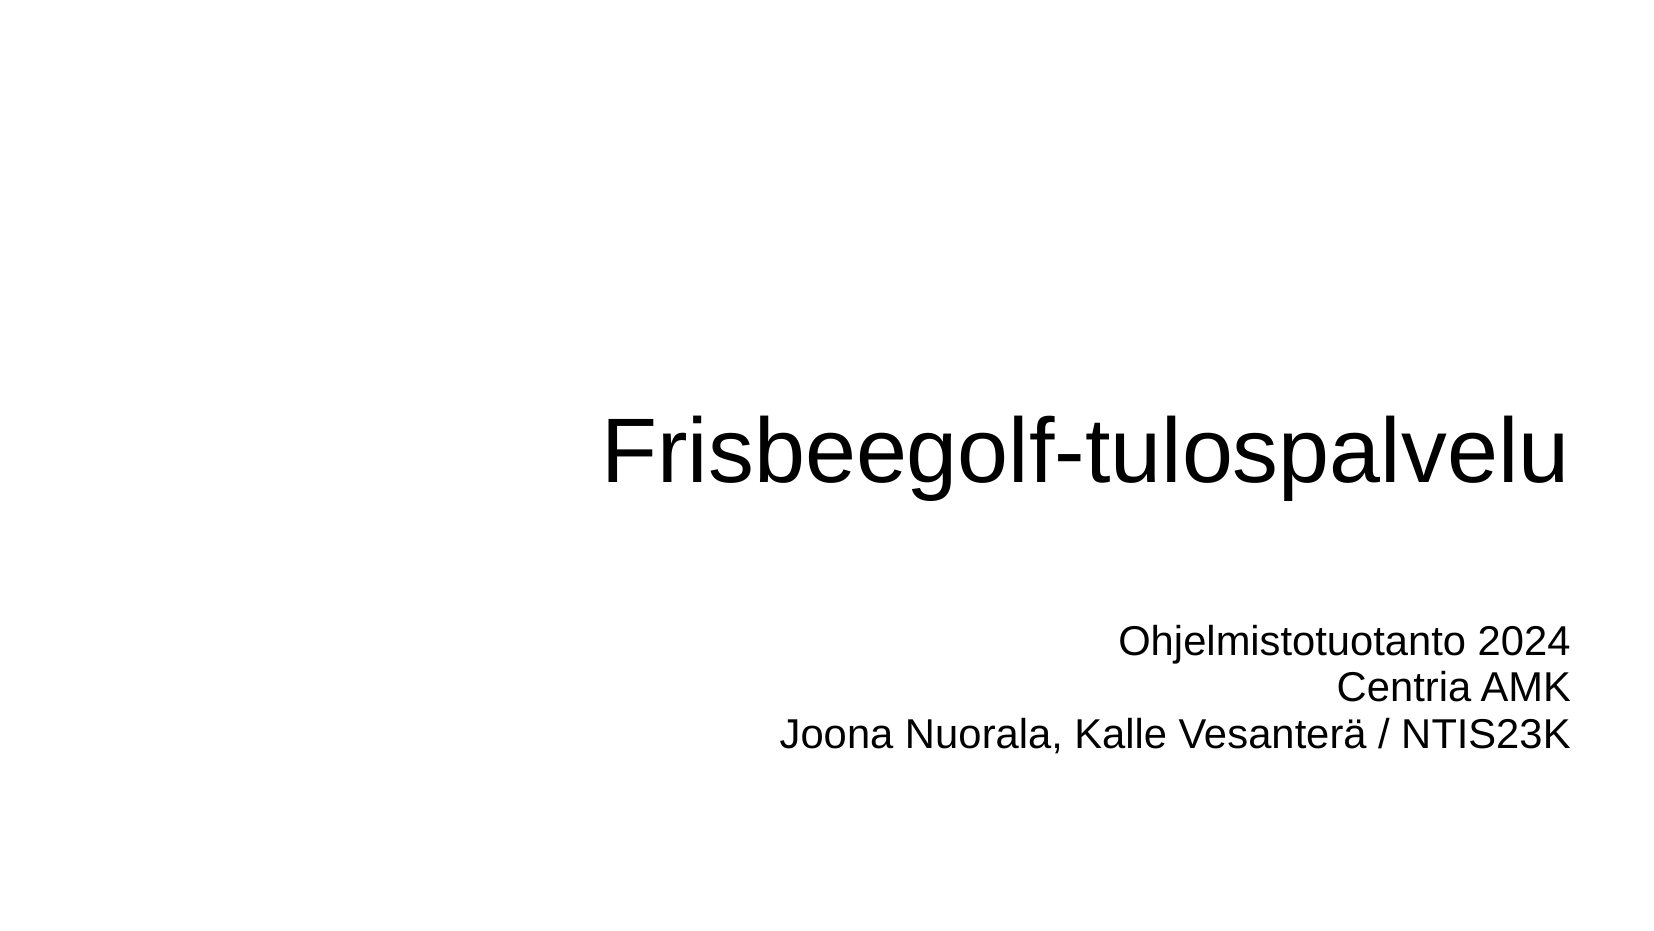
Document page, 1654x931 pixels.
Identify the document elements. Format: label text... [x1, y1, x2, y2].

title Frisbeegolf-tulospalvelu [82, 37, 1571, 501]
subtitle Ohjelmistotuotanto 2024 Centria AMK Joona Nuorala, Kalle Vesanterä / NTIS23K [82, 501, 1571, 758]
